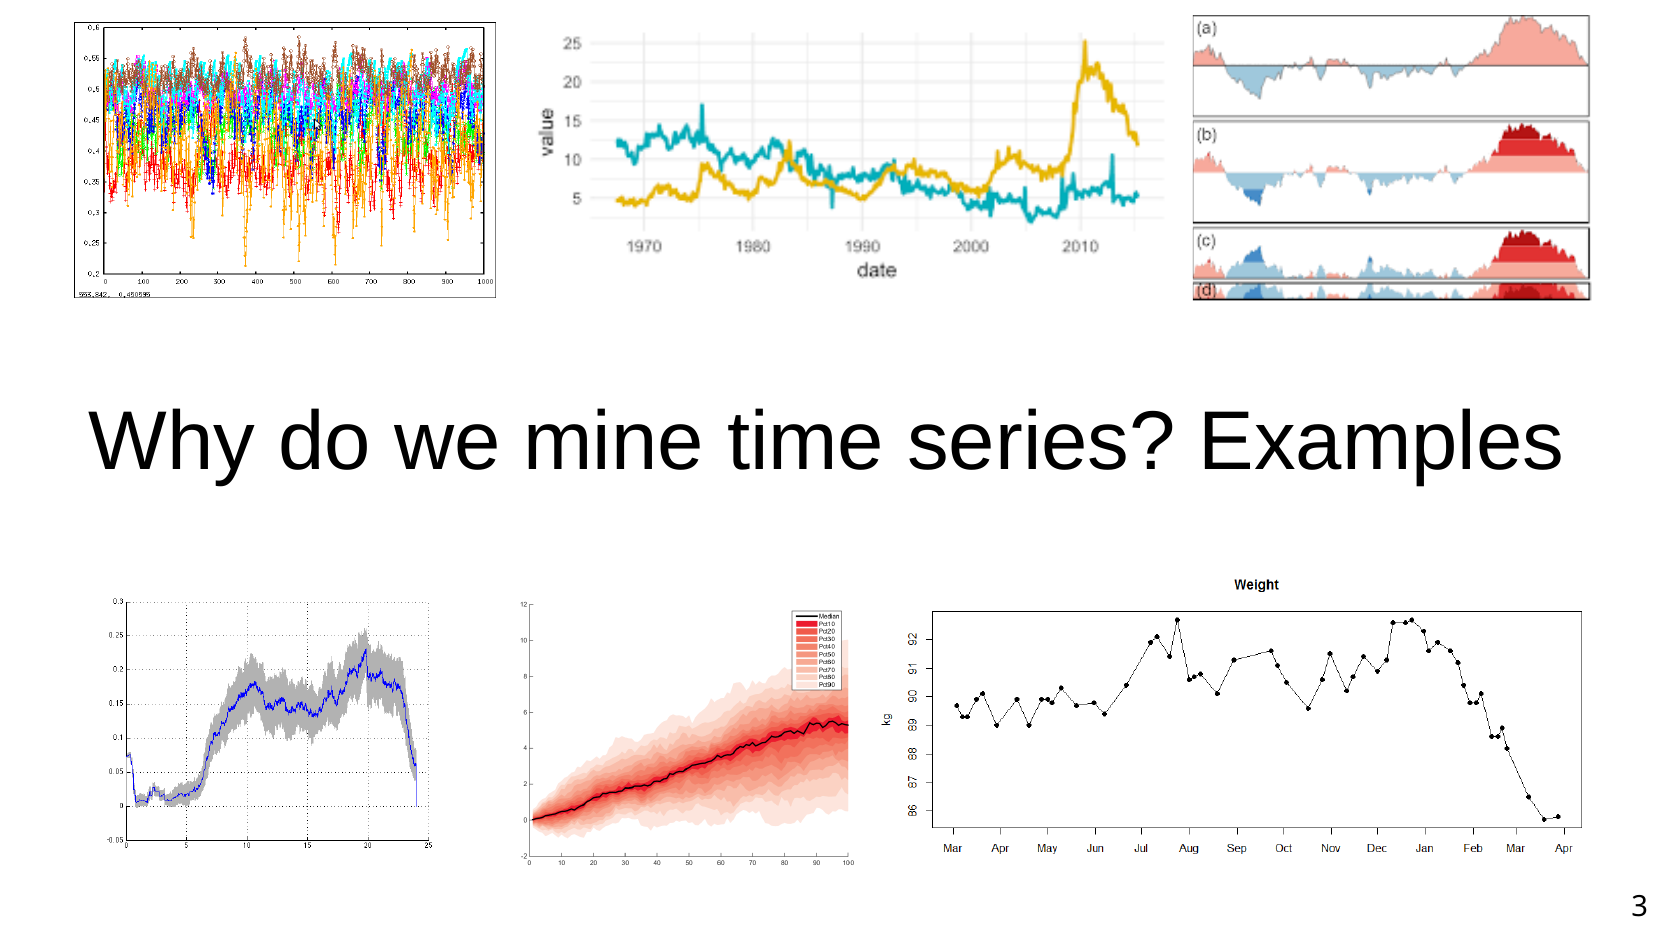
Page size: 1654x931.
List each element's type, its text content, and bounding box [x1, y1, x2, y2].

title Why do we mine time series? Examples [3, 337, 1651, 543]
picture [529, 15, 1598, 303]
picture [75, 580, 465, 872]
picture [476, 556, 1610, 896]
picture [74, 22, 496, 298]
